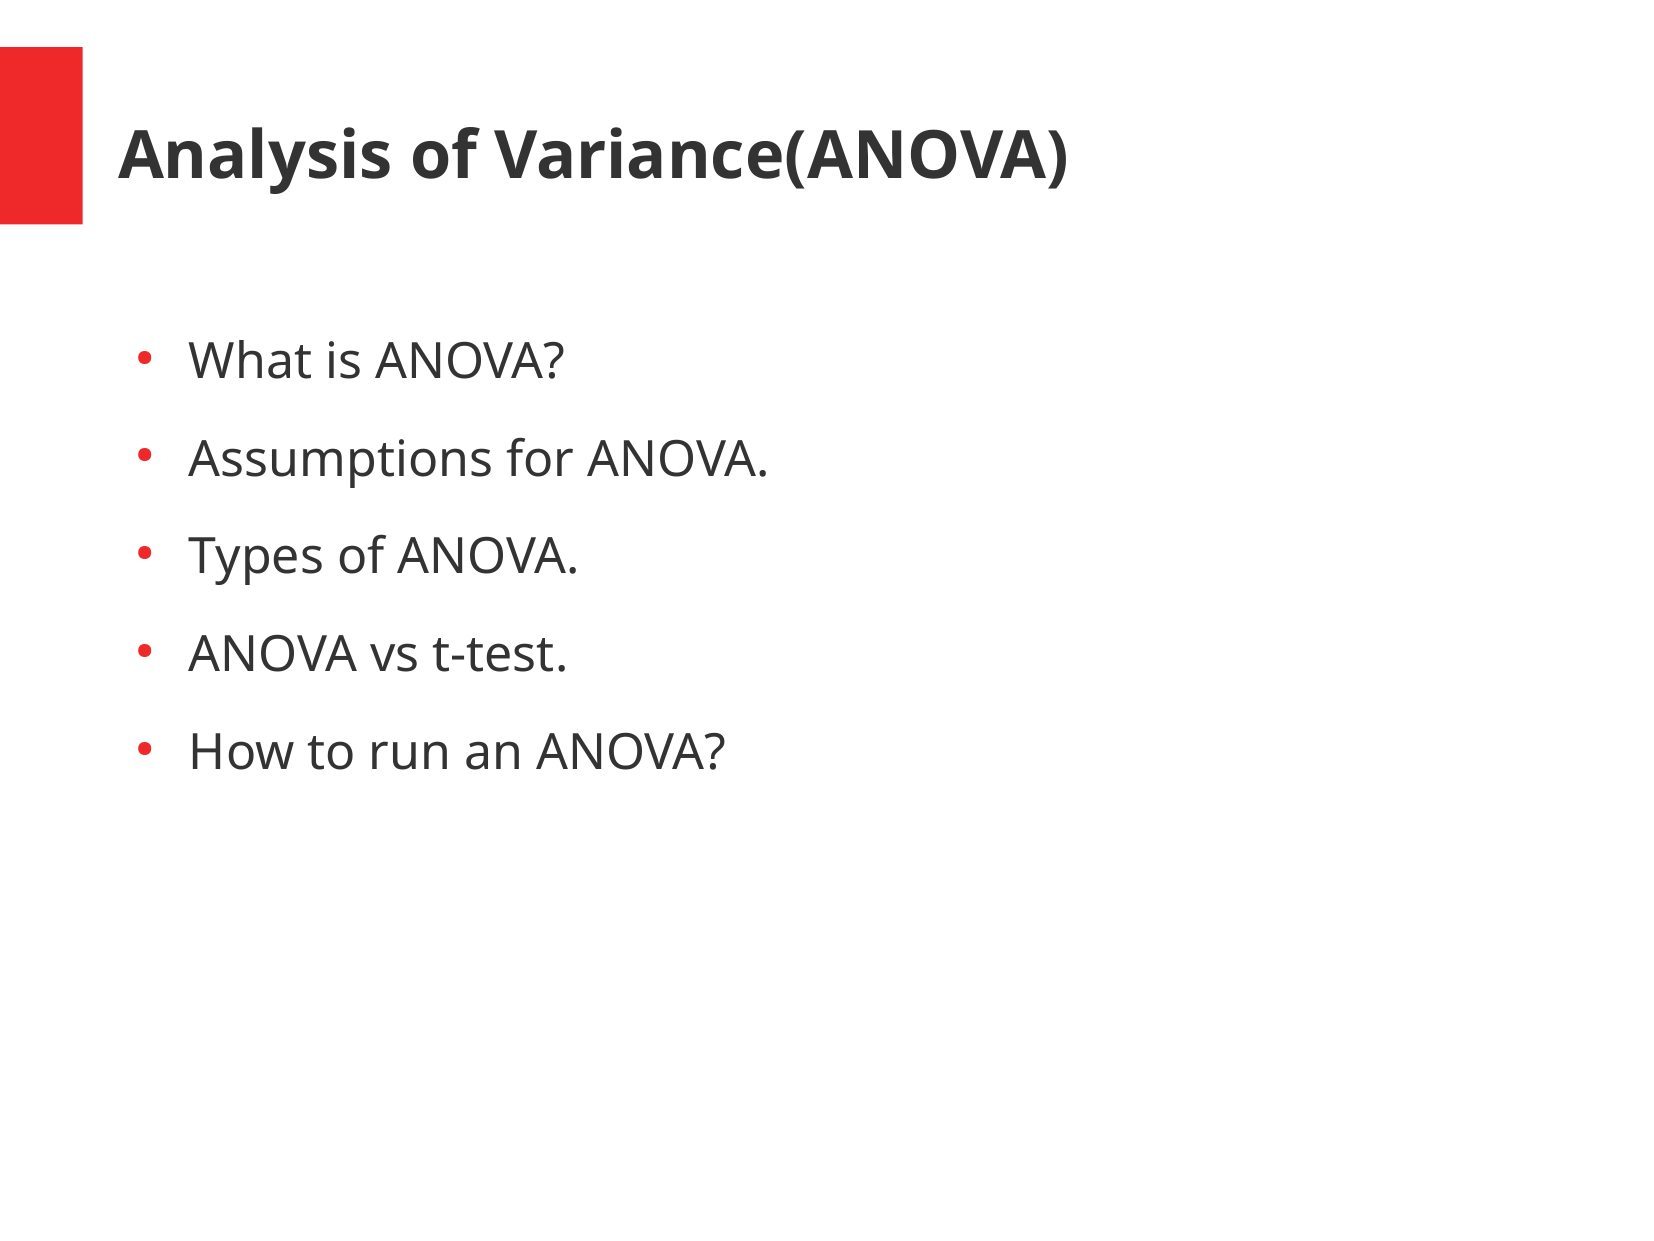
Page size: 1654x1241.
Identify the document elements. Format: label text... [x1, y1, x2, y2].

list What is ANOVA? Assumptions for ANOVA. Types of ANOVA. ANOVA vs t-test. How to run an ANOVA? [118, 324, 1536, 1074]
title Analysis of Variance(ANOVA) [118, 49, 1571, 257]
